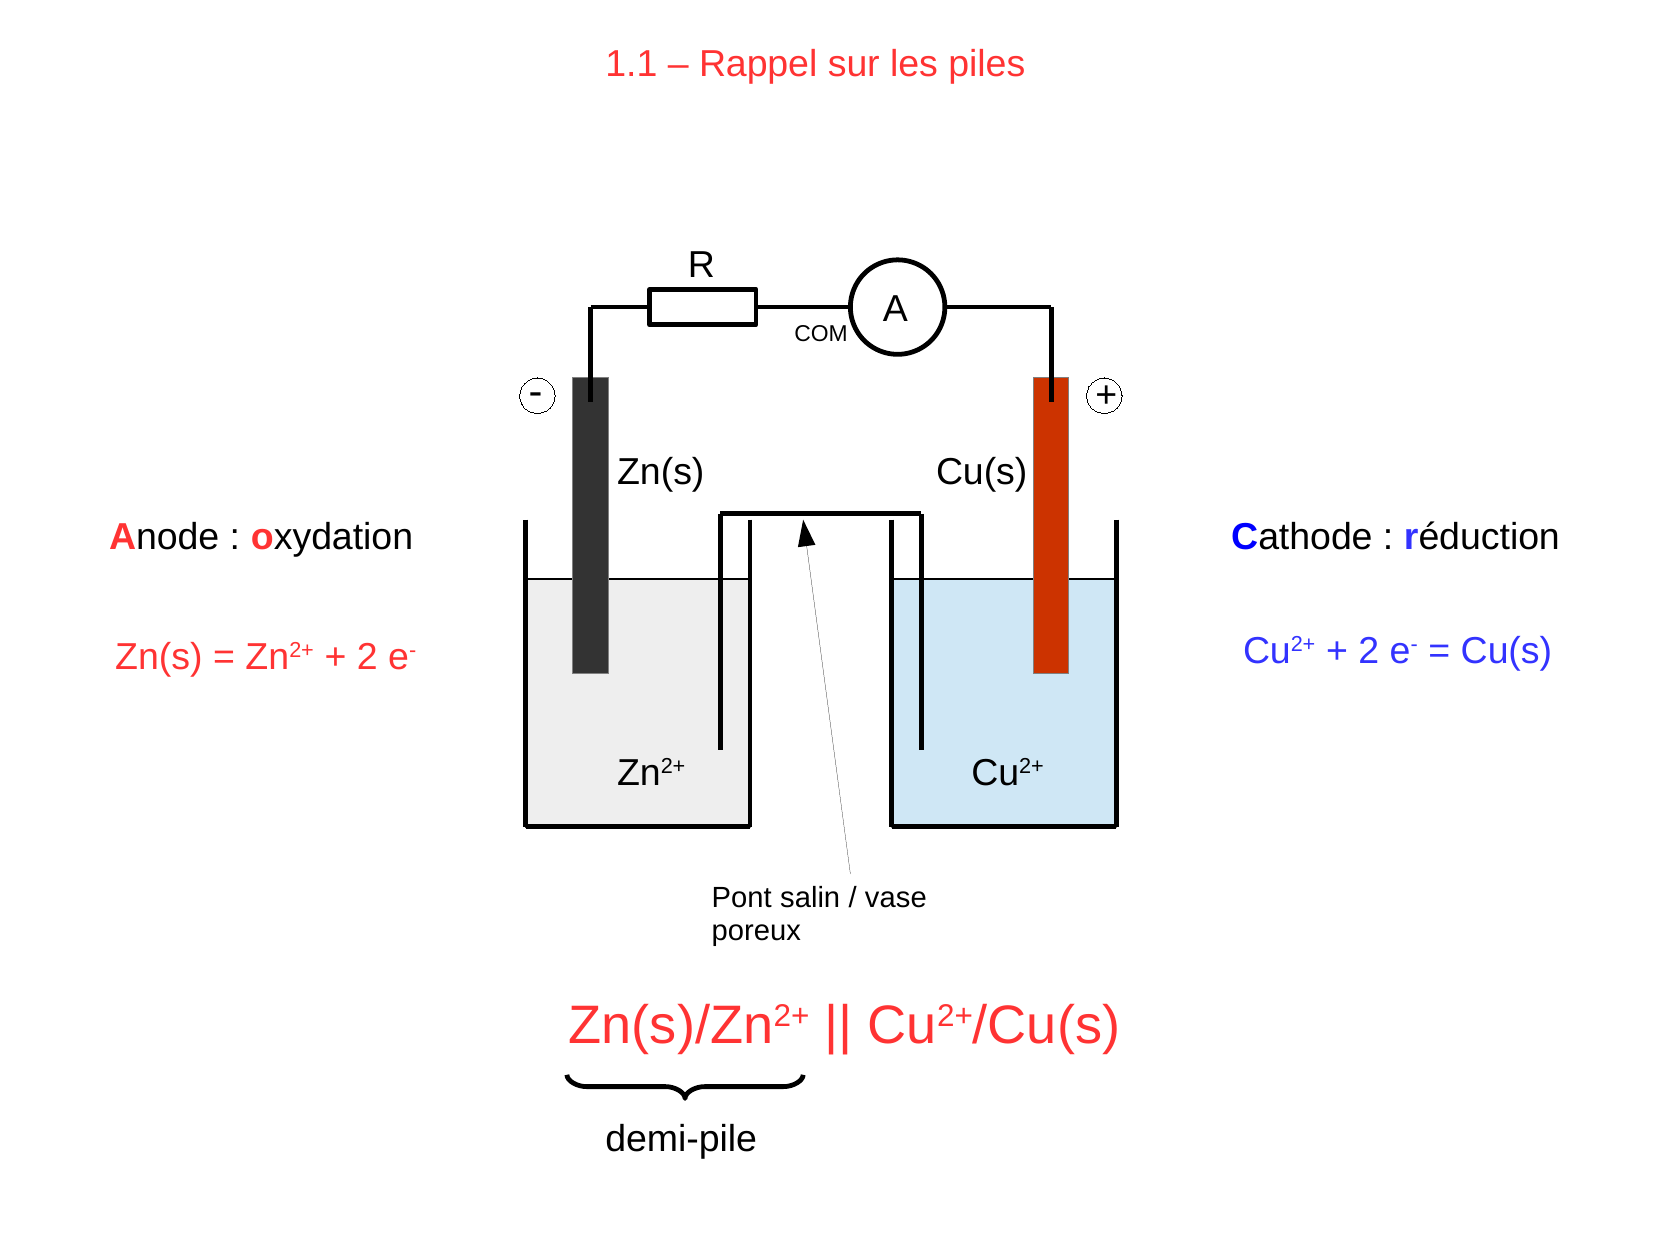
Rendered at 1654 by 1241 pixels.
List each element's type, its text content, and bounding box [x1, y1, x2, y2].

text_box + [1080, 366, 1140, 424]
text_box Cathode : réduction [1216, 507, 1583, 566]
text_box Cu2+ [956, 744, 1075, 801]
text_box Cu2+ + 2 e- = Cu(s) [1228, 622, 1619, 680]
text_box demi-pile [590, 1110, 780, 1168]
text_box [850, 259, 945, 355]
text_box [528, 377, 748, 824]
text_box Anode : oxydation [94, 507, 461, 567]
text_box A [868, 279, 916, 337]
text_box Pont salin / vase poreux [696, 874, 1040, 934]
text_box Zn(s) [602, 442, 721, 500]
text_box [894, 377, 1114, 824]
text_box Cu(s) [921, 443, 1046, 500]
text_box R [673, 236, 721, 294]
text_box Zn2+ [602, 744, 721, 801]
text_box Zn(s) = Zn2+ + 2 e- [100, 628, 443, 686]
text_box 1.1 – Rappel sur les piles [590, 35, 1052, 93]
text_box Zn(s)/Zn2+ || Cu2+/Cu(s) [507, 987, 1182, 1063]
text_box - [513, 360, 573, 422]
text_box COM [779, 313, 875, 355]
text_box [649, 289, 756, 325]
